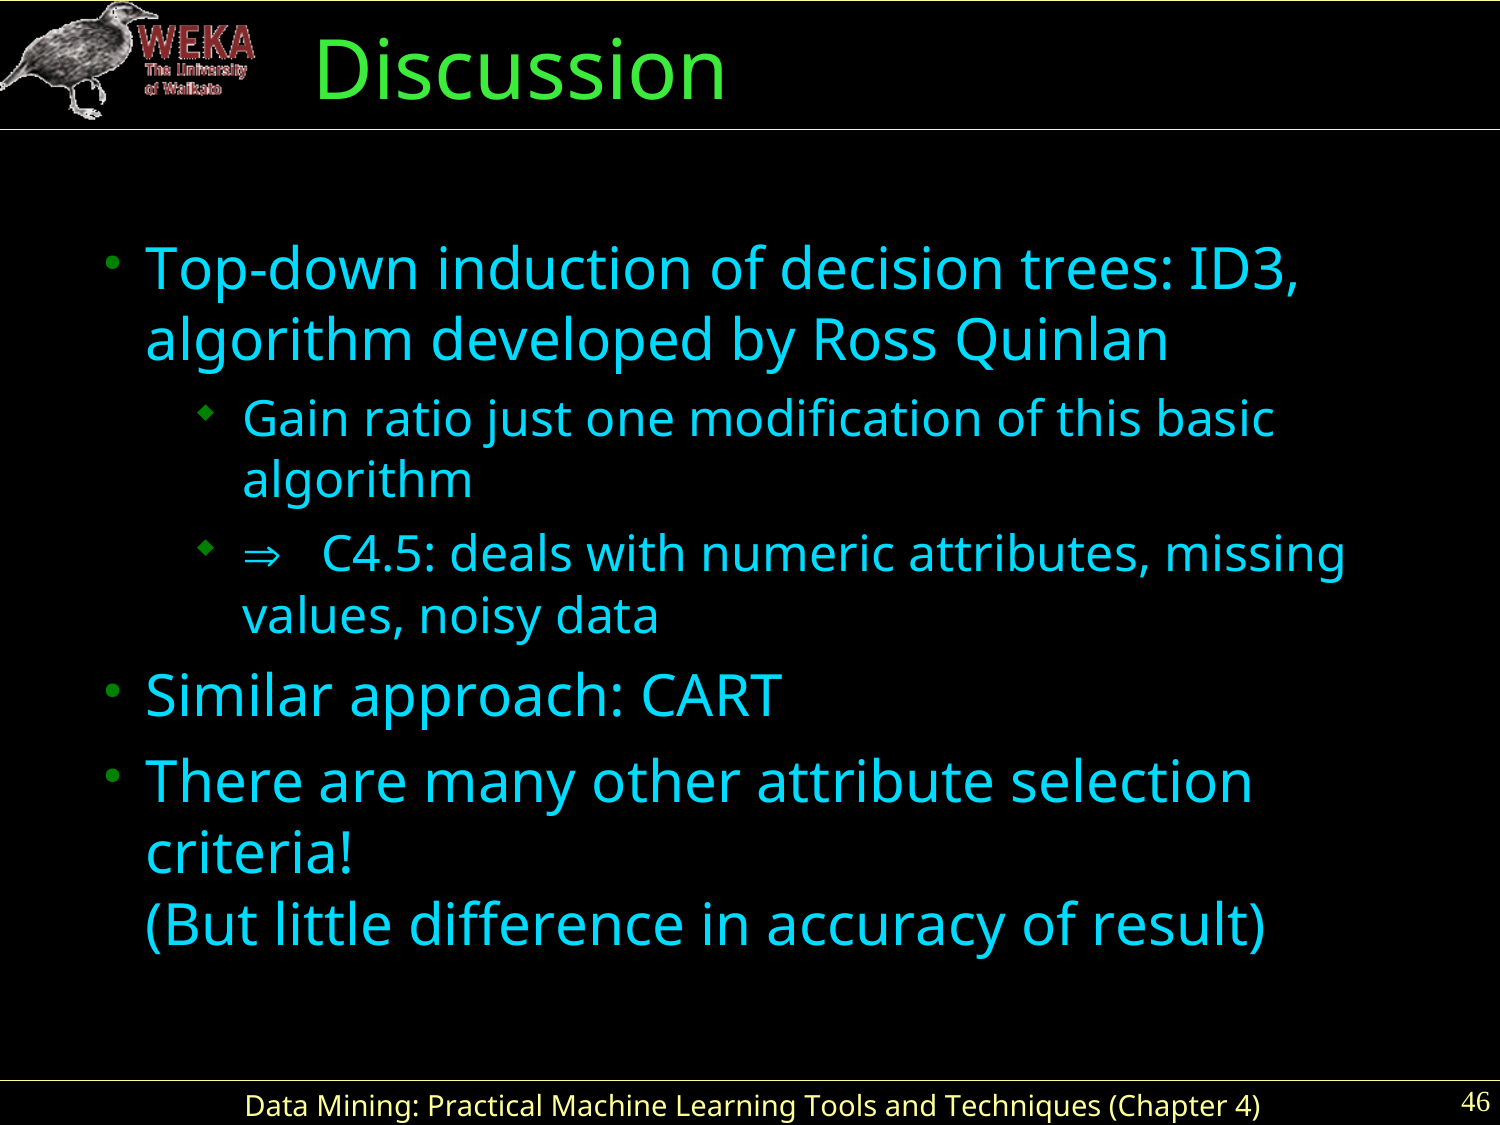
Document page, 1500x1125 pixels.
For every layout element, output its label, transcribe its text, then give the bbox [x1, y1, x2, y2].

picture [0, 1, 266, 129]
title Discussion [297, 0, 1500, 148]
text_box Top-down induction of decision trees: ID3, algorithm developed by Ross Quinlan Gain ratio just one modification of this basic algorithm  C4.5: deals with numeric attributes, missing values, noisy data Similar approach: CART There are many other attribute selection criteria! (But little difference in accuracy of result) [88, 224, 1388, 901]
